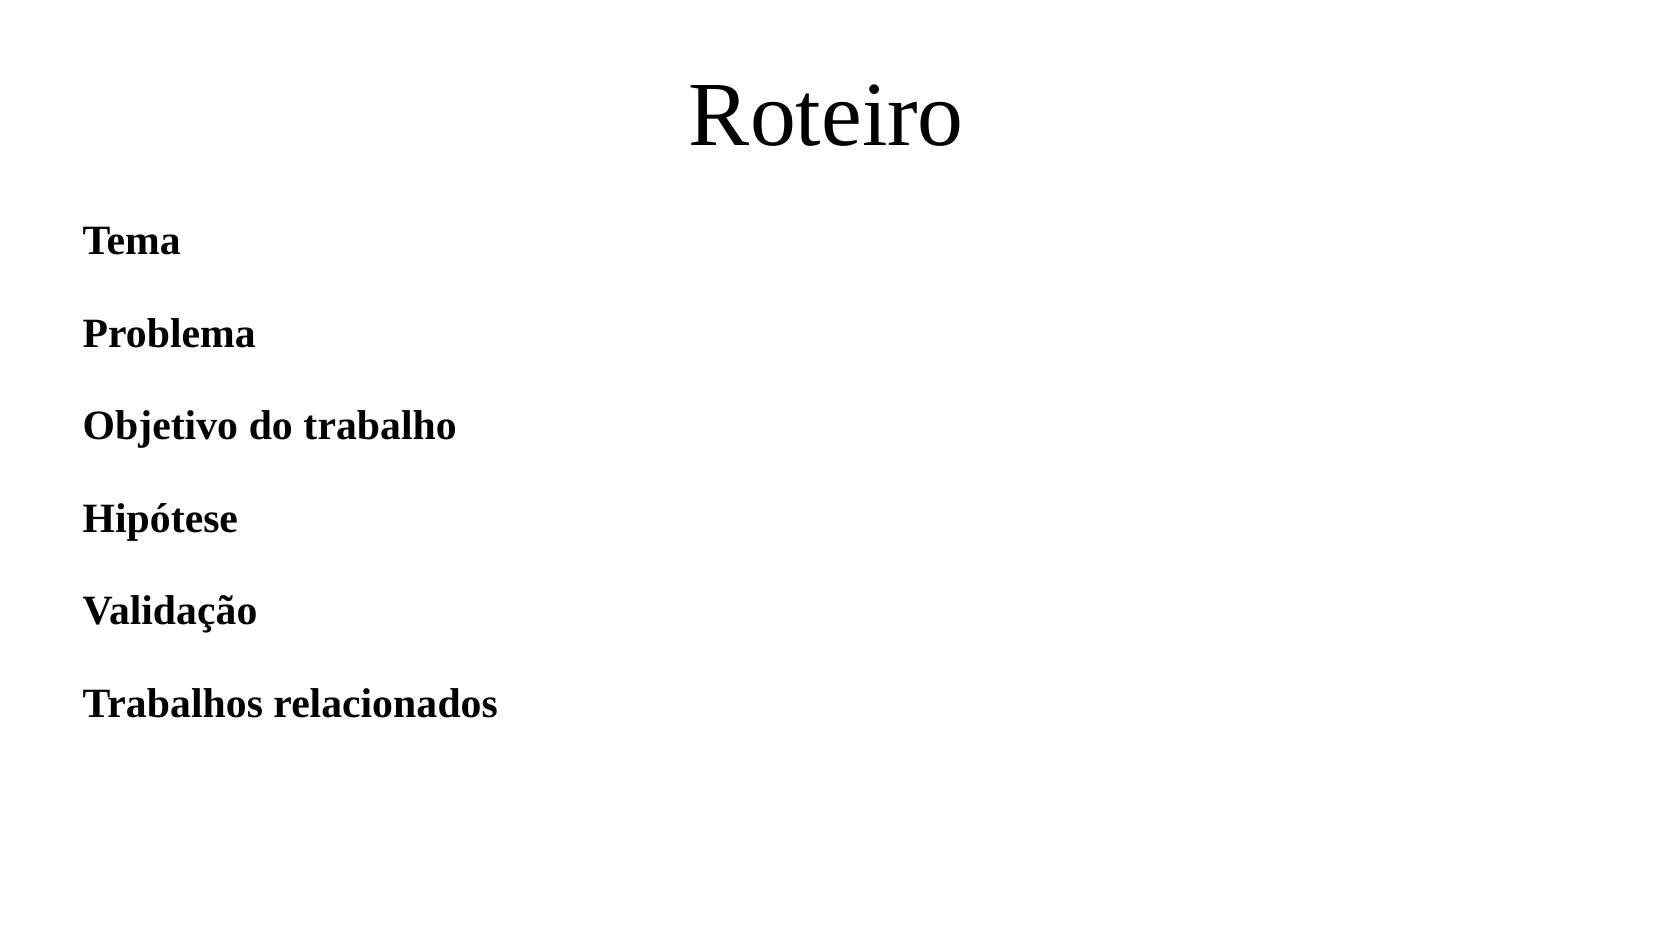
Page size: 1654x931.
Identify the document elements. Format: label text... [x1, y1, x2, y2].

title Roteiro [82, 37, 1571, 193]
list Tema Problema Objetivo do trabalho Hipótese Validação Trabalhos relacionados [82, 217, 1571, 758]
